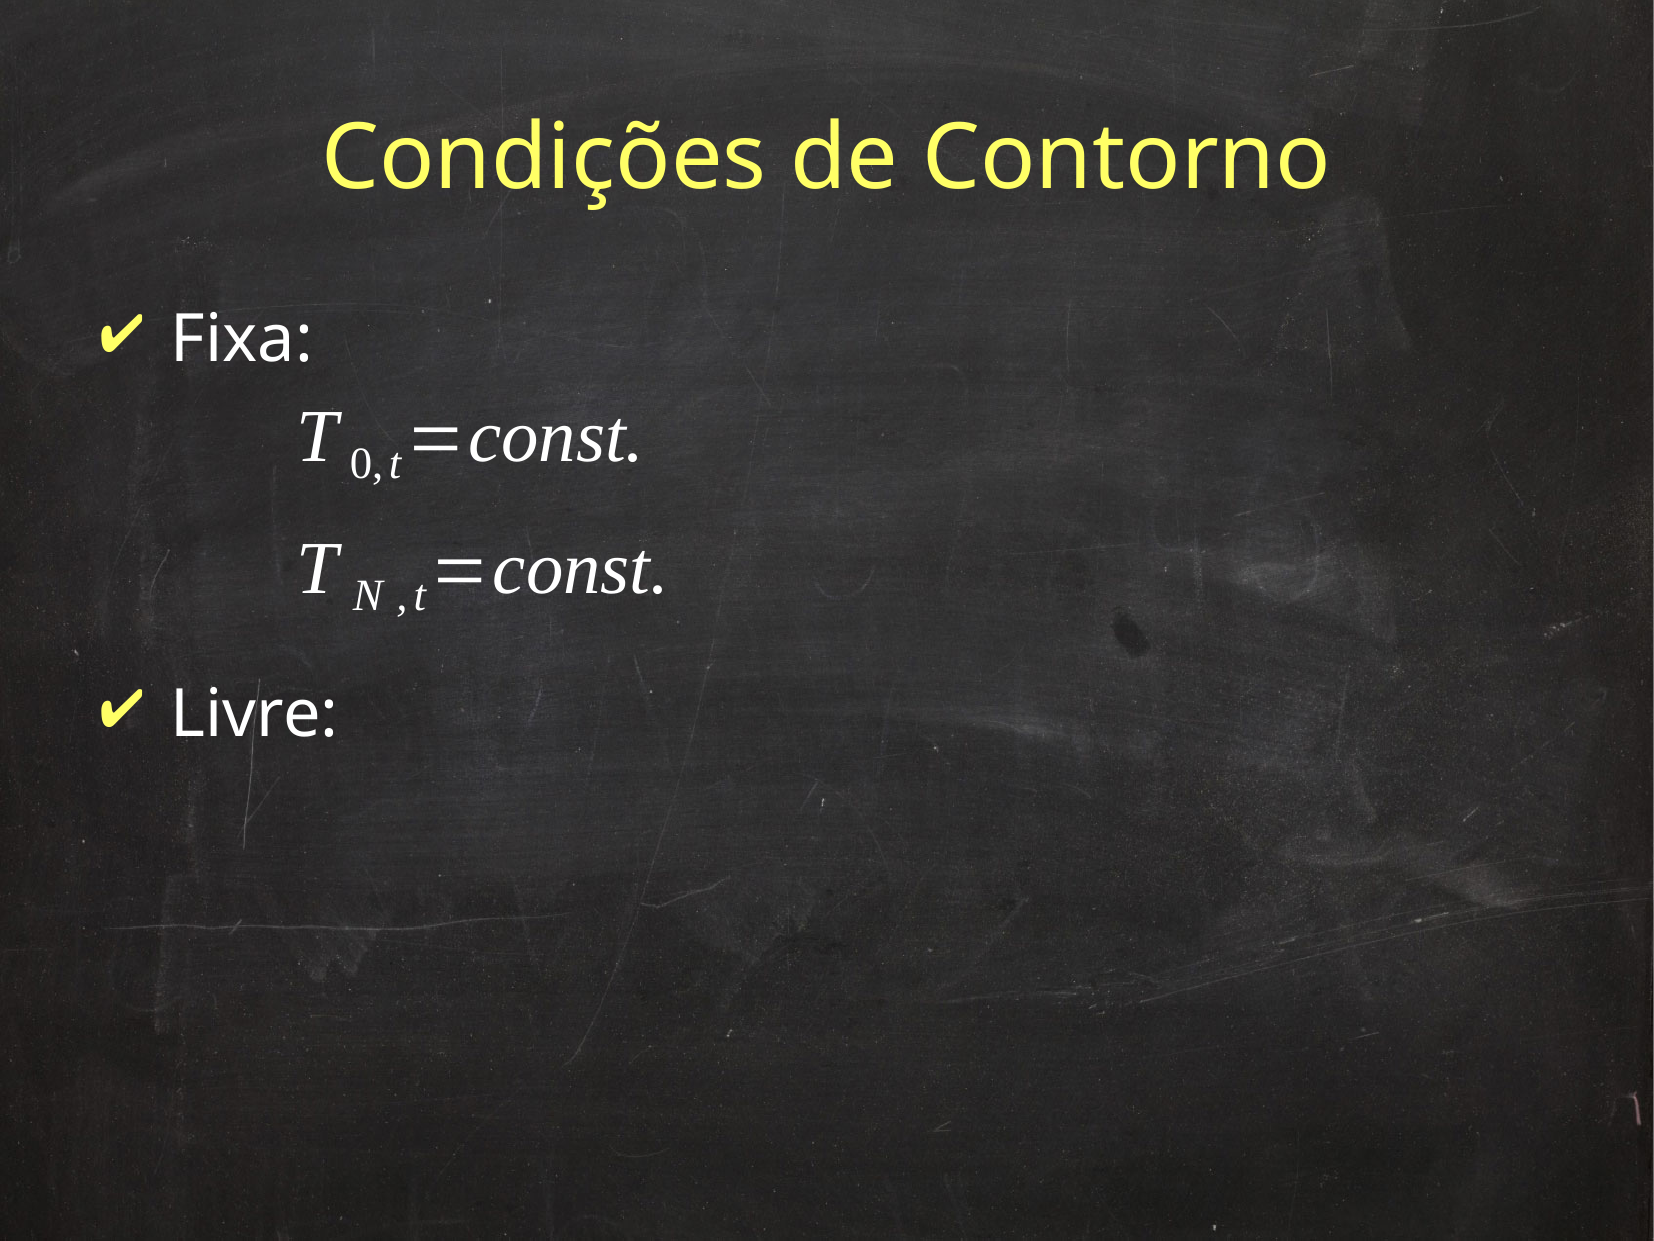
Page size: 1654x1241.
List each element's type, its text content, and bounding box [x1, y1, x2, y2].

picture [0, 0, 1654, 1241]
list Fixa: [82, 290, 1571, 413]
title Condições de Contorno [82, 56, 1571, 250]
chart [290, 394, 651, 489]
list Livre: [82, 665, 1571, 788]
chart [290, 526, 676, 620]
